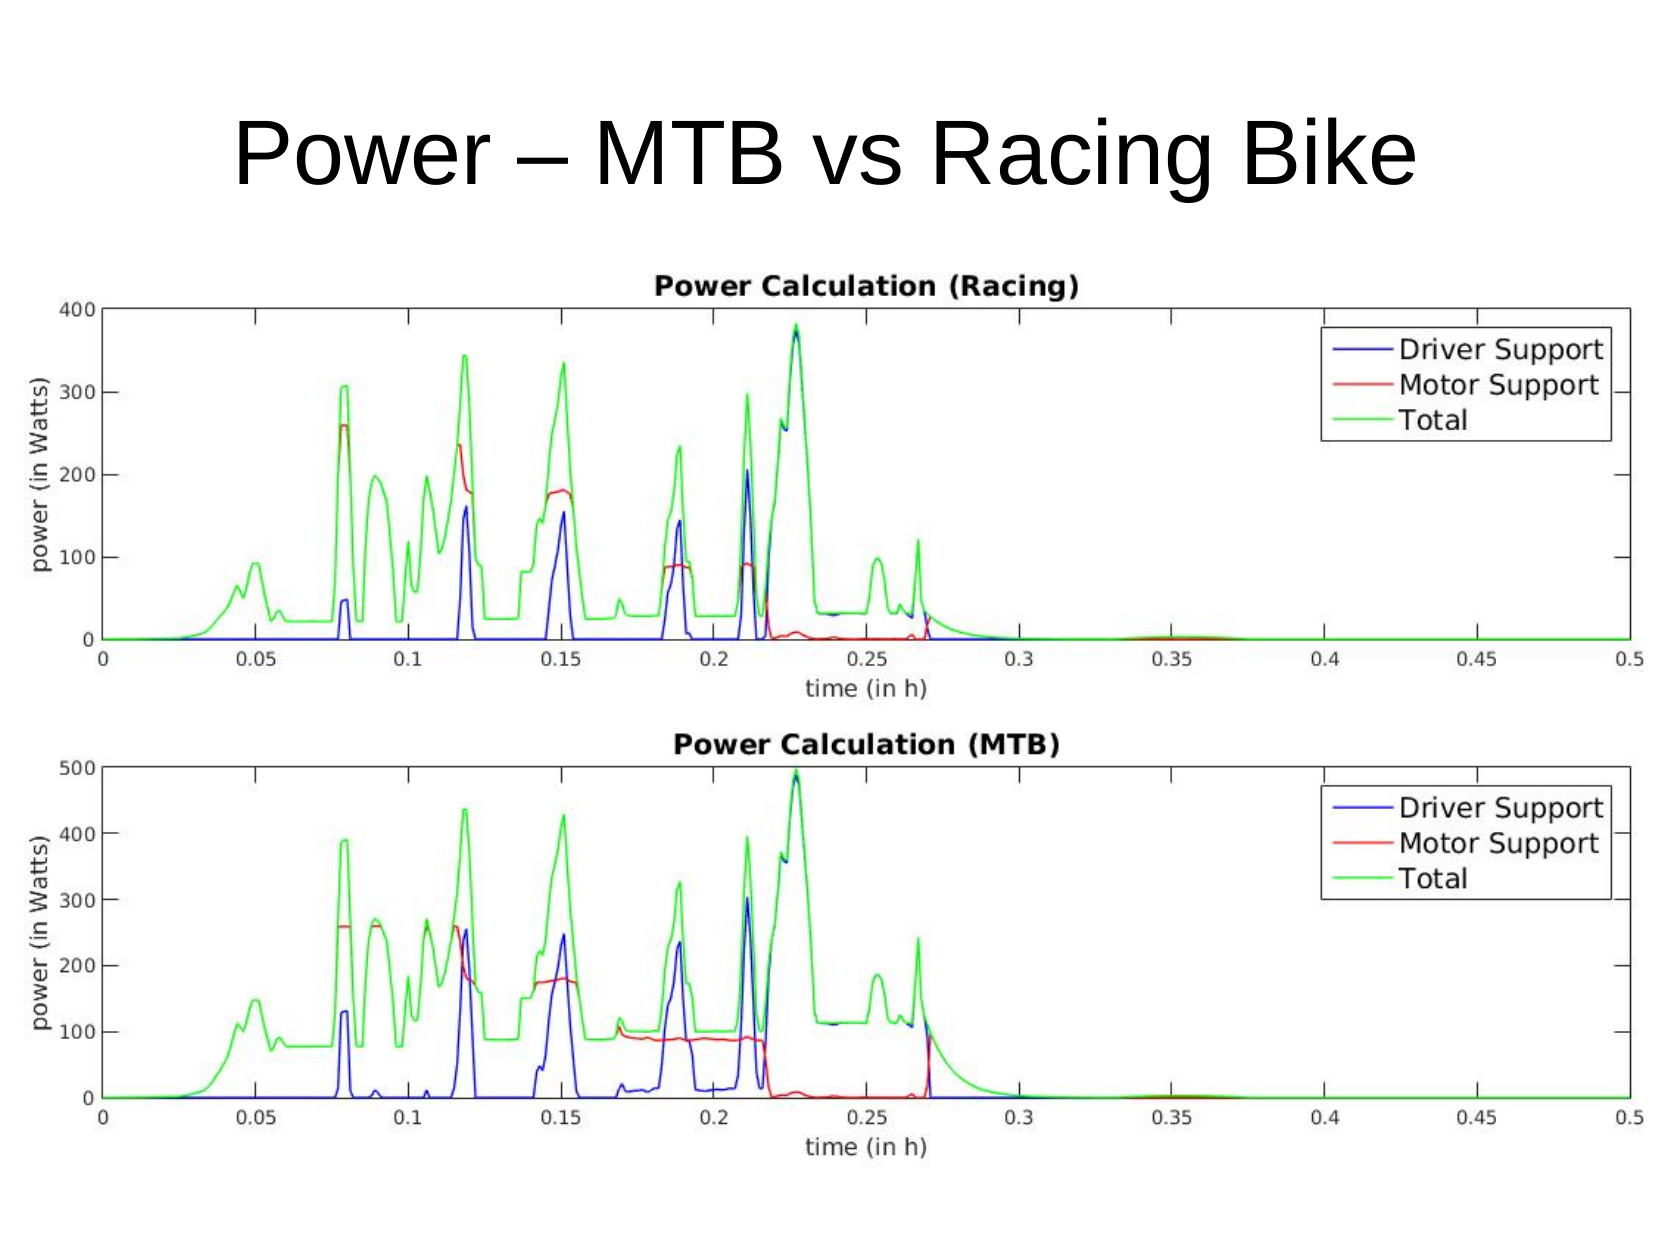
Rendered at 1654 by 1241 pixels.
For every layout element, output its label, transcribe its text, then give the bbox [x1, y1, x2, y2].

picture [13, 255, 1644, 1170]
title Power – MTB vs Racing Bike [82, 49, 1571, 255]
